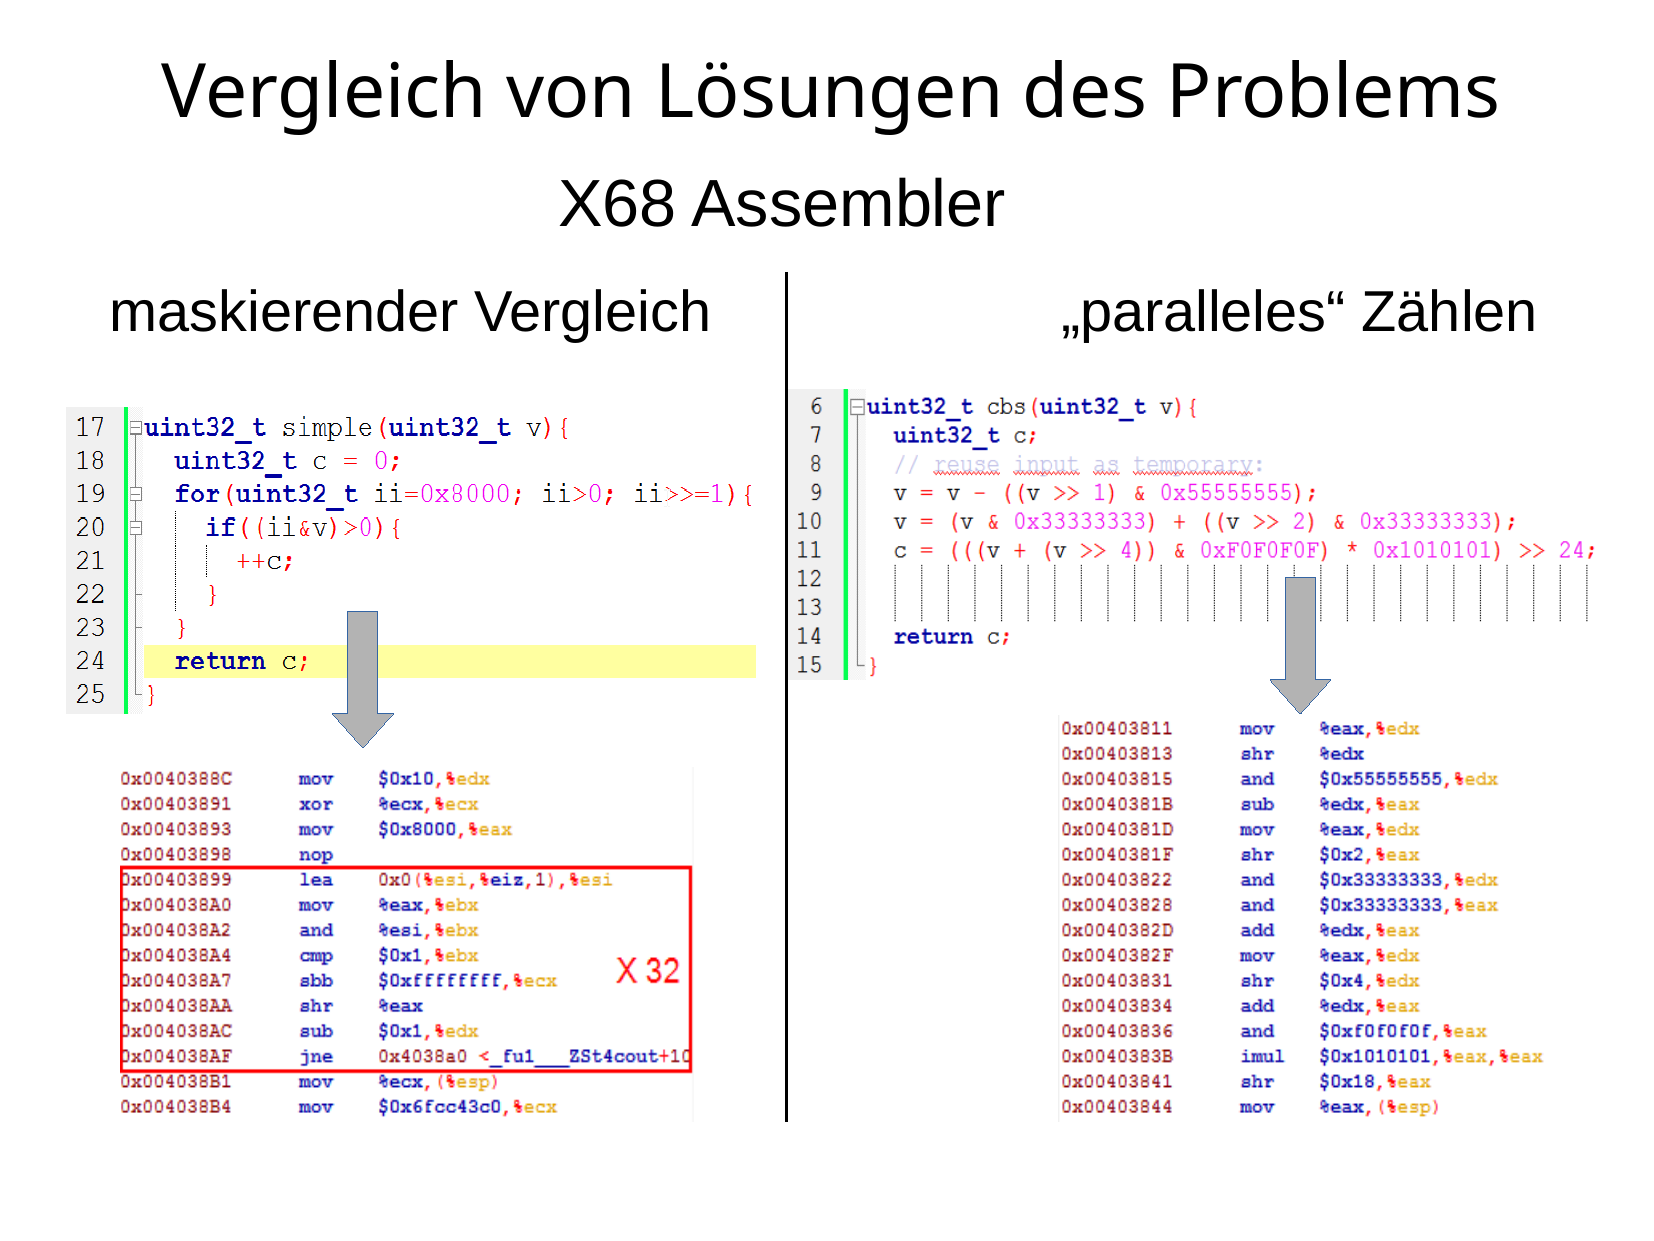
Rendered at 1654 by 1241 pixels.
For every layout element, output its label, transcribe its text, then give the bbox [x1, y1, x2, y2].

picture [120, 767, 694, 1122]
text_box [1270, 577, 1331, 714]
text_box X68 Assembler [543, 158, 1040, 249]
picture [788, 389, 1603, 680]
text_box [332, 611, 394, 748]
text_box maskierender Vergleich [94, 271, 743, 359]
text_box „paralleles“ Zählen [1046, 271, 1553, 359]
picture [1058, 715, 1550, 1122]
picture [66, 407, 756, 714]
text_box Vergleich von Lösungen des Problems [60, 29, 1603, 151]
